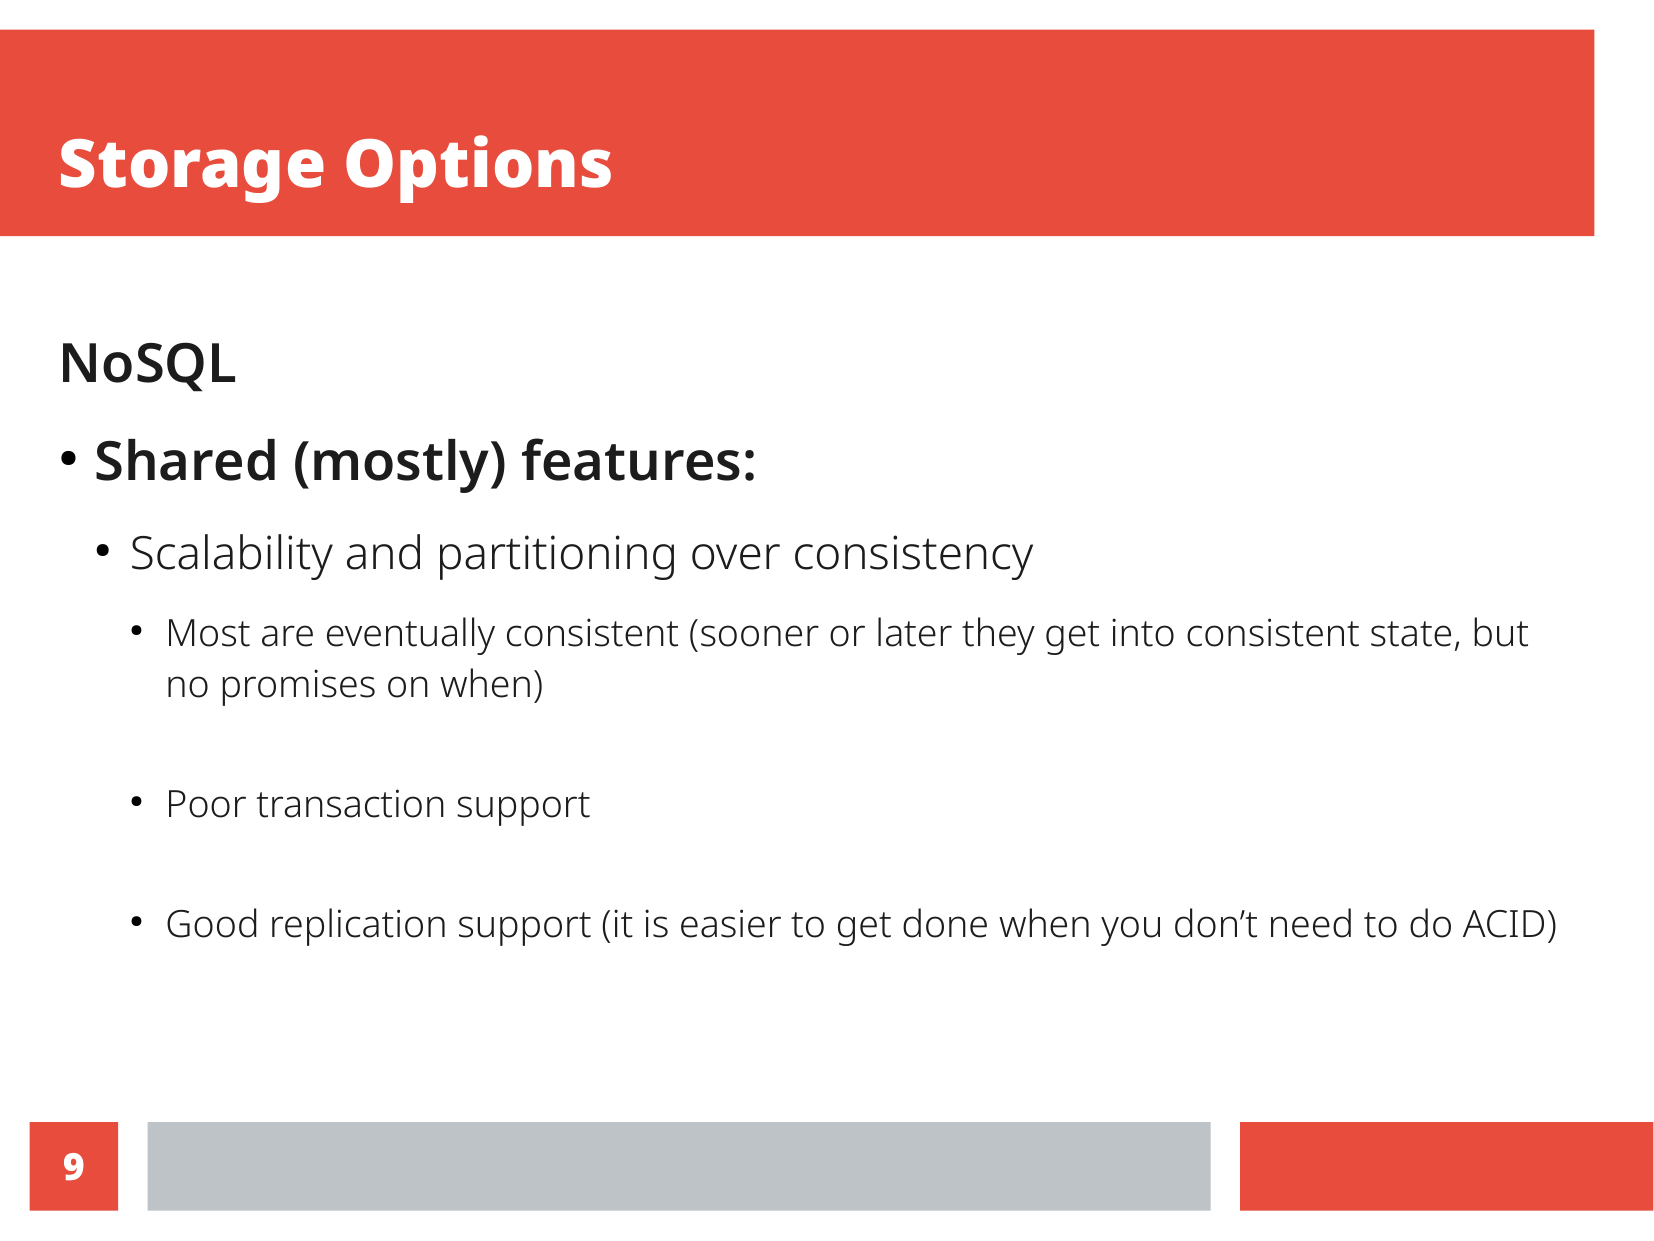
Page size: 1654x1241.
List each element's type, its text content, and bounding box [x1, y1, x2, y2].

list NoSQL Shared (mostly) features: Scalability and partitioning over consistency Most are eventually consistent (sooner or later they get into consistent state, but no promises on when) Poor transaction support Good replication support (it is easier to get done when you don’t need to do ACID) [59, 324, 1565, 1093]
title Storage Options [59, 59, 1595, 207]
